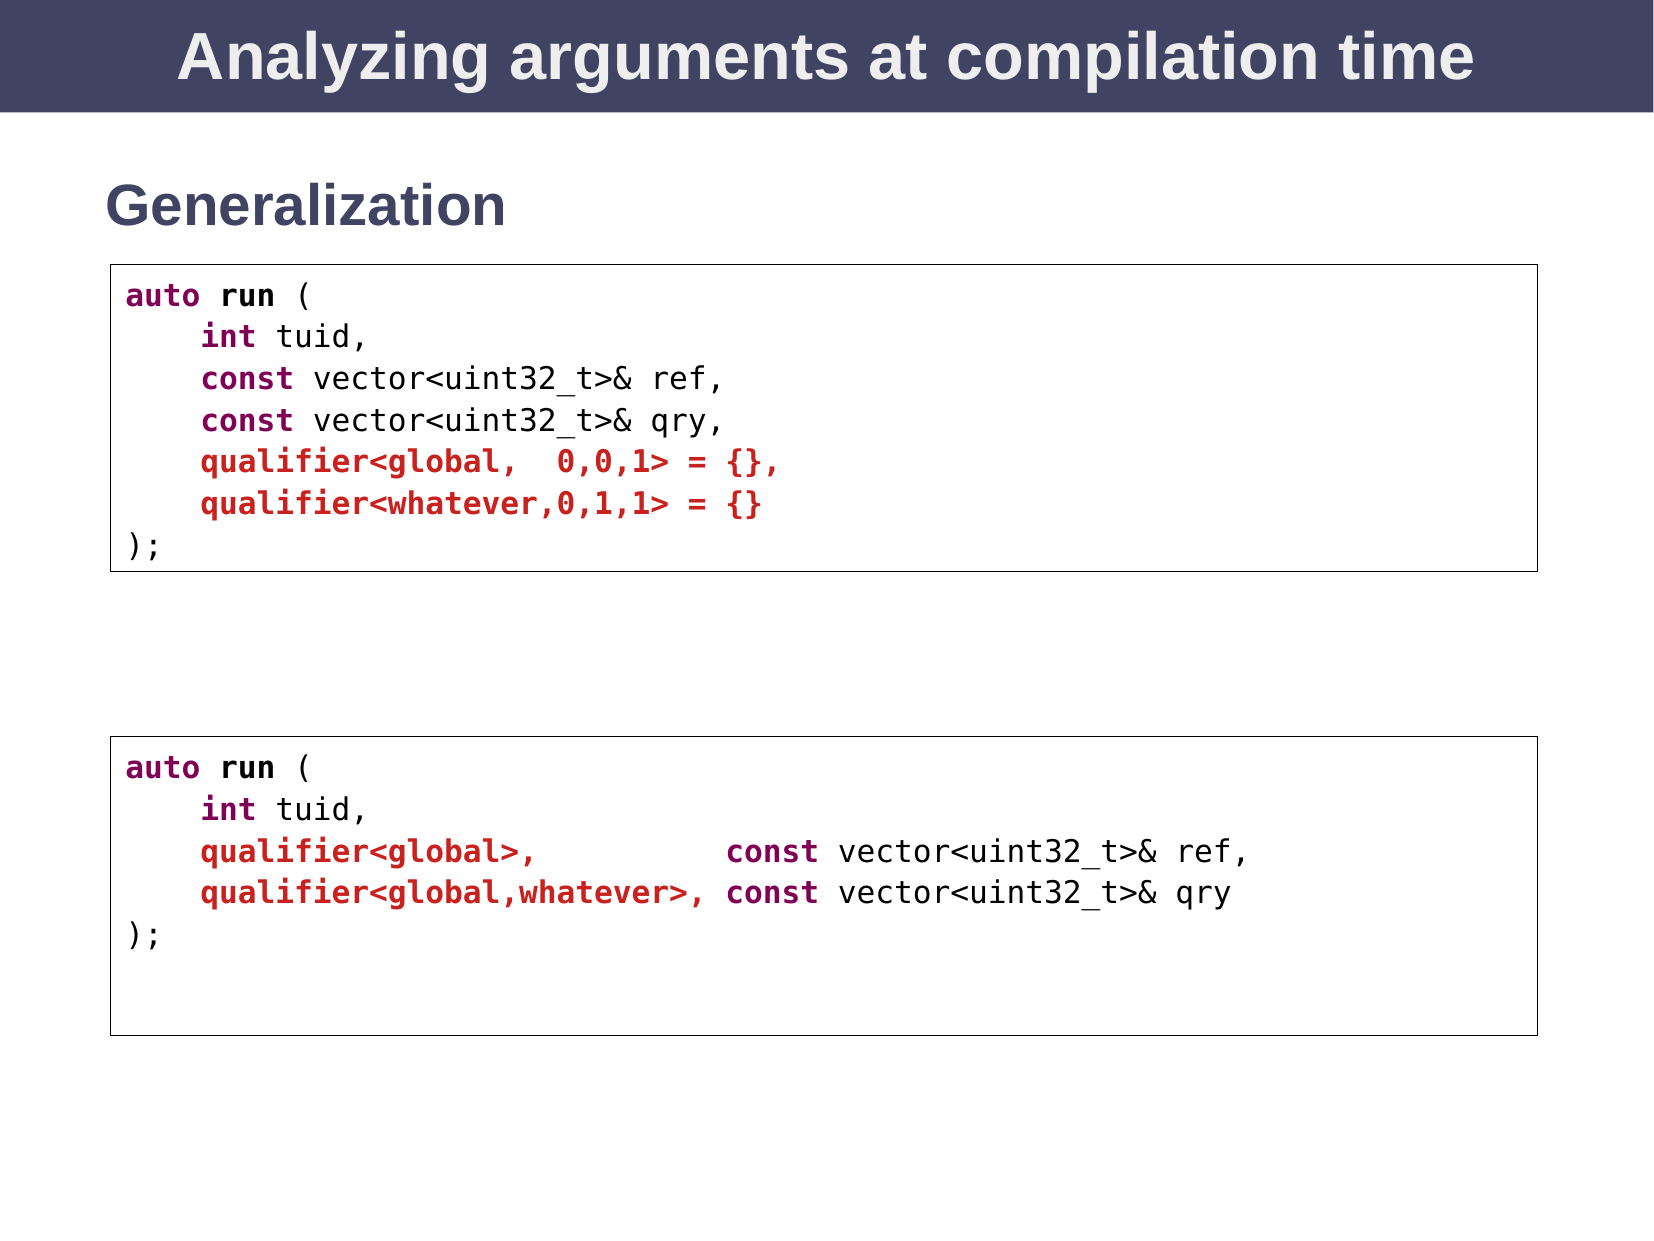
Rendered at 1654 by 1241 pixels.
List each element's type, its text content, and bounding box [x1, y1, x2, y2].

text_box Generalization [90, 165, 1576, 257]
text_box auto run ( int tuid, qualifier<global>, const vector<uint32_t>& ref, qualifier<global,whatever>, const vector<uint32_t>& qry ); [110, 736, 1538, 1036]
text_box auto run ( int tuid, const vector<uint32_t>& ref, const vector<uint32_t>& qry, qualifier<global, 0,0,1> = {}, qualifier<whatever,0,1,1> = {} ); [110, 264, 1538, 572]
text_box Analyzing arguments at compilation time [0, 0, 1654, 113]
